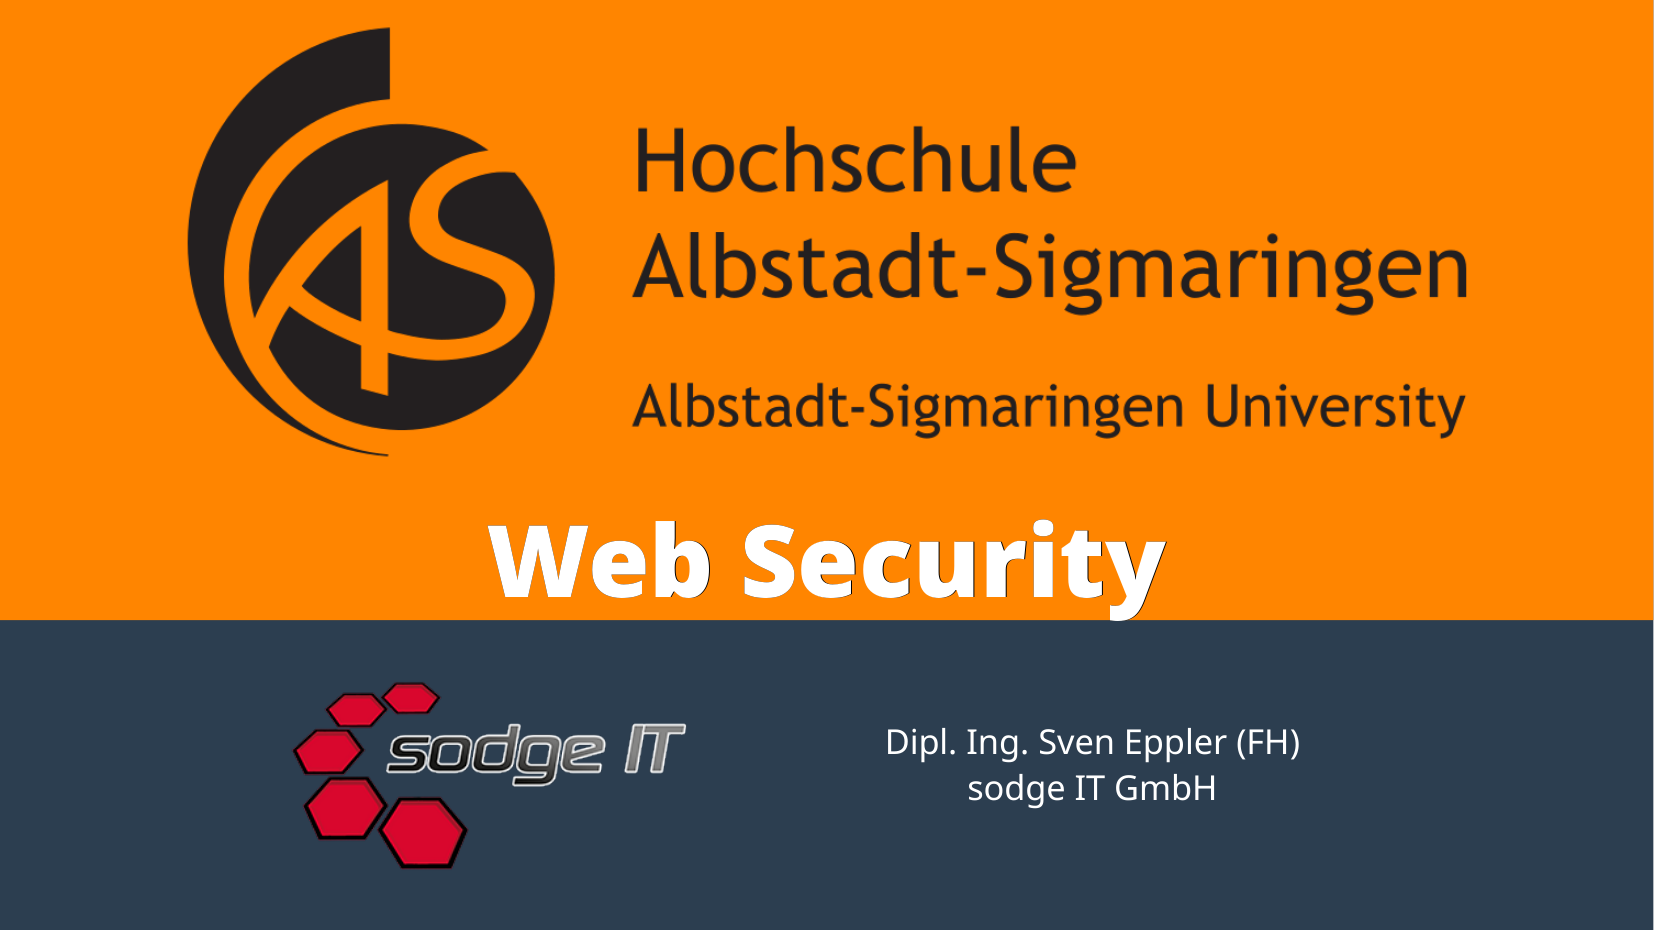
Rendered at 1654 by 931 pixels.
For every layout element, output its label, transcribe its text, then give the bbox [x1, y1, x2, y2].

picture [271, 677, 697, 875]
subtitle Dipl. Ing. Sven Eppler (FH) sodge IT GmbH [590, 642, 1595, 886]
picture [168, 11, 1486, 473]
title Web Security [59, 436, 1595, 612]
